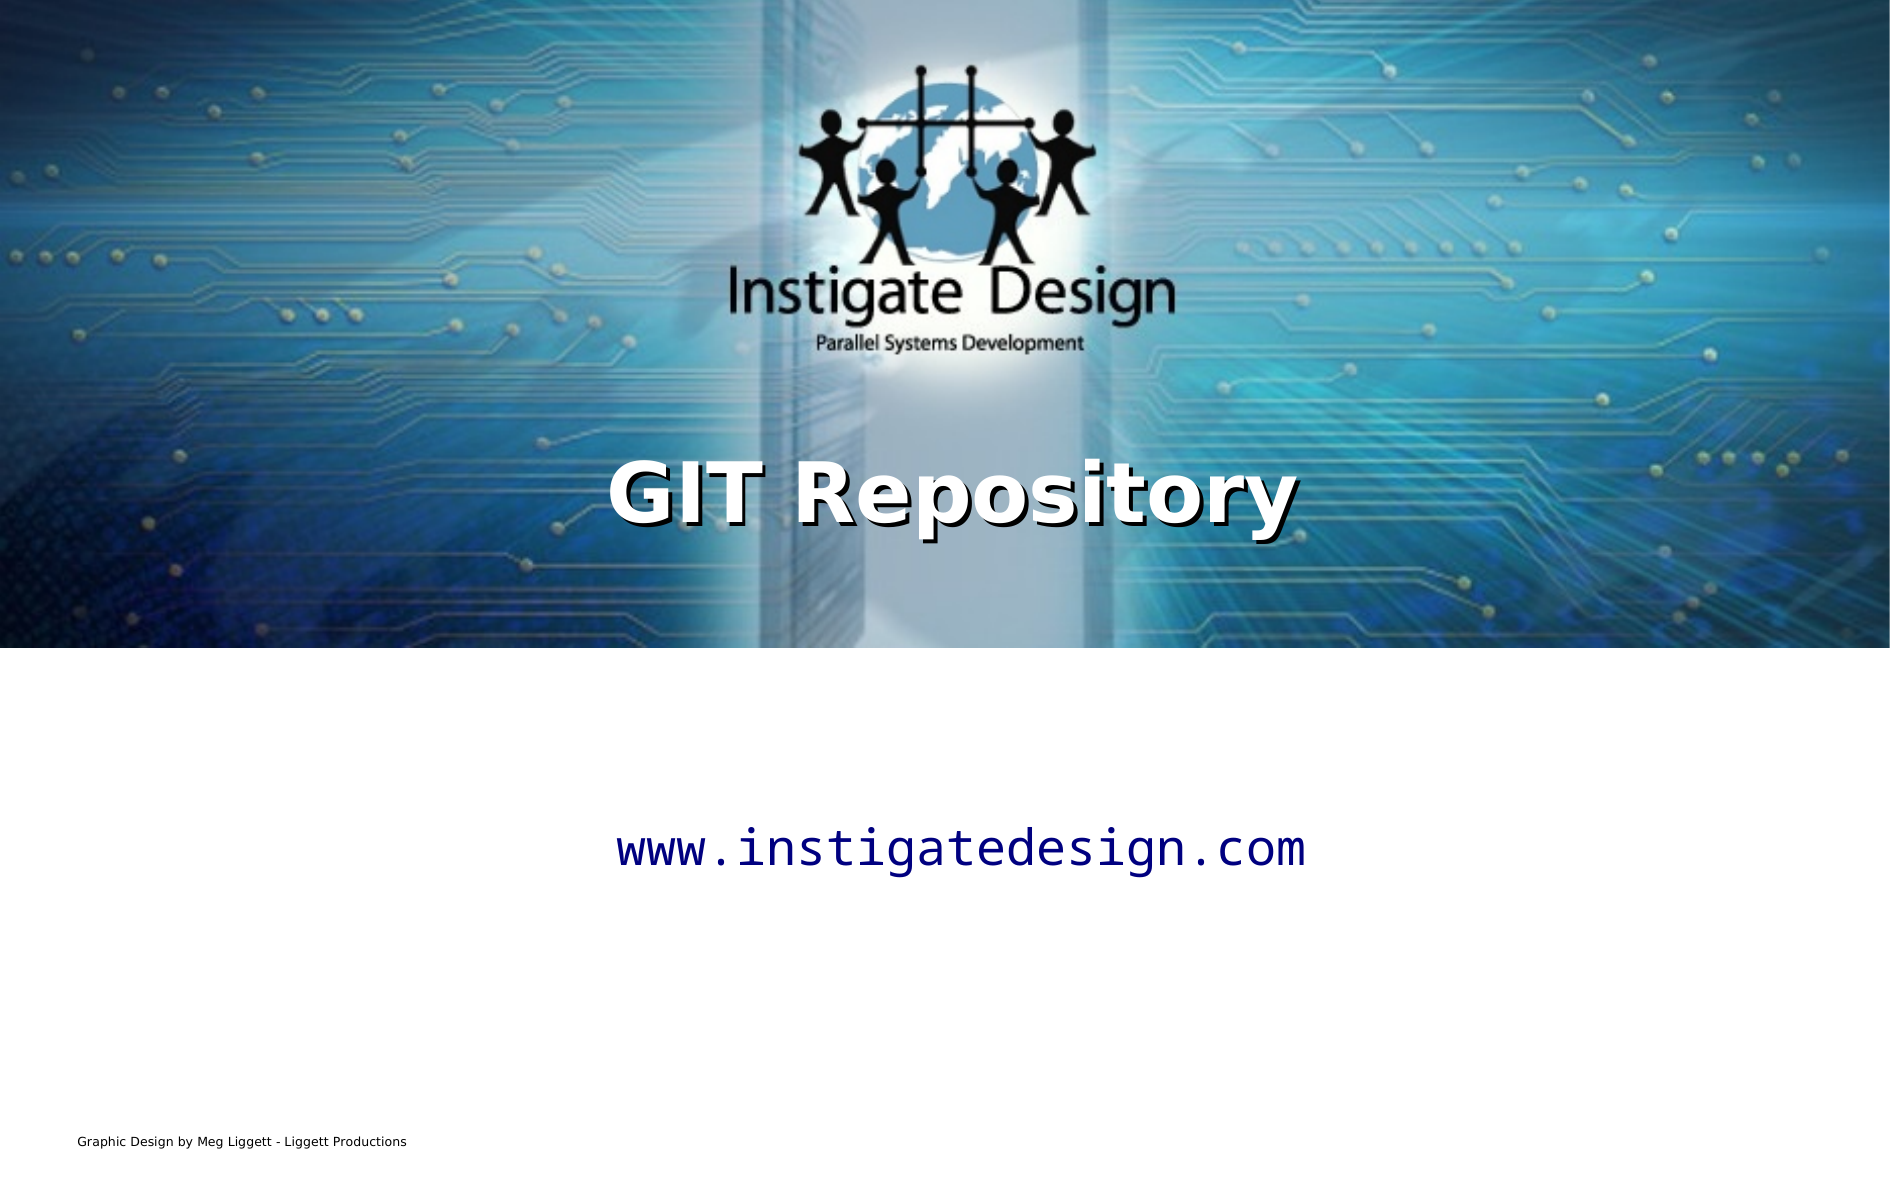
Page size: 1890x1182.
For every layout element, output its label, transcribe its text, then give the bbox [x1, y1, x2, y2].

picture [0, 0, 1890, 648]
subtitle www.instigatedesign.com [300, 809, 1623, 928]
title GIT Repository [150, 444, 1757, 655]
